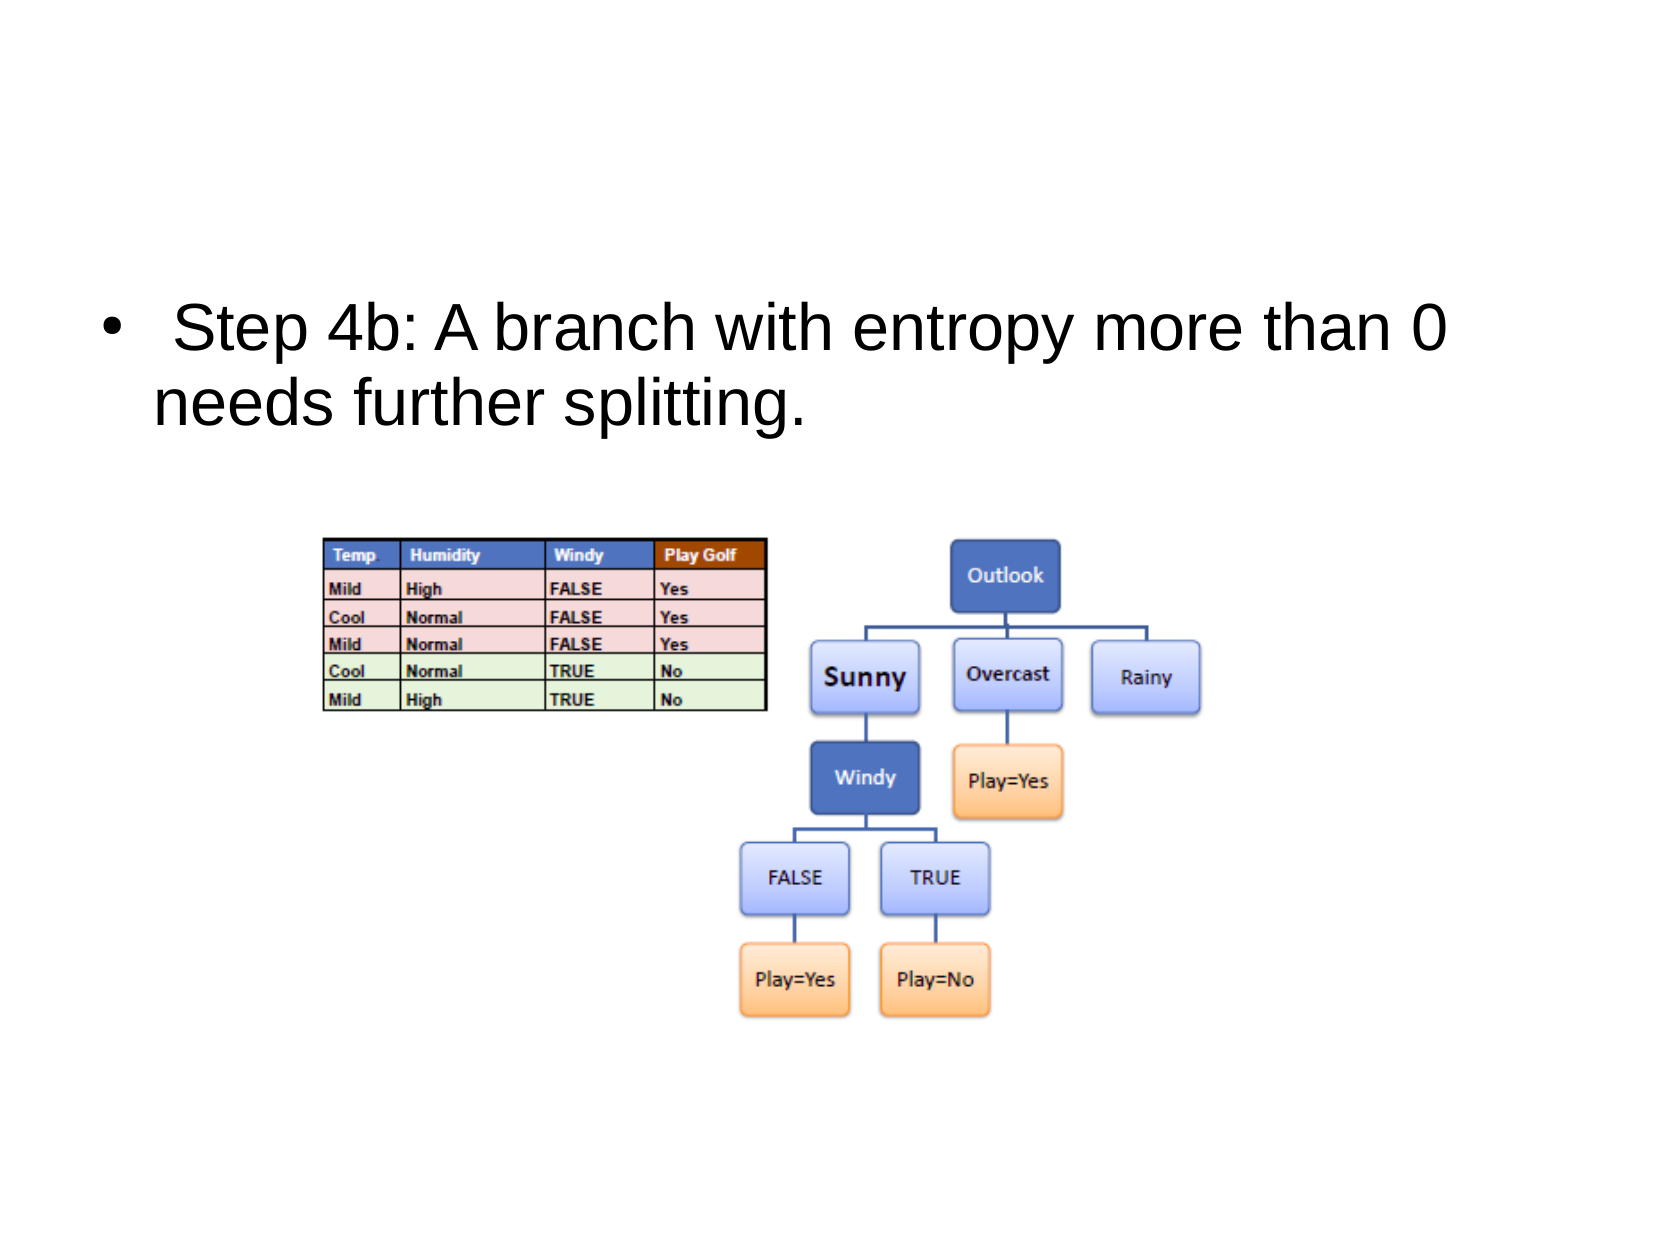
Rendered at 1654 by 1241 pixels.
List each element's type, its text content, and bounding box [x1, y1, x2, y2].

picture [307, 522, 1215, 1028]
list Step 4b: A branch with entropy more than 0 needs further splitting. [82, 290, 1571, 1010]
